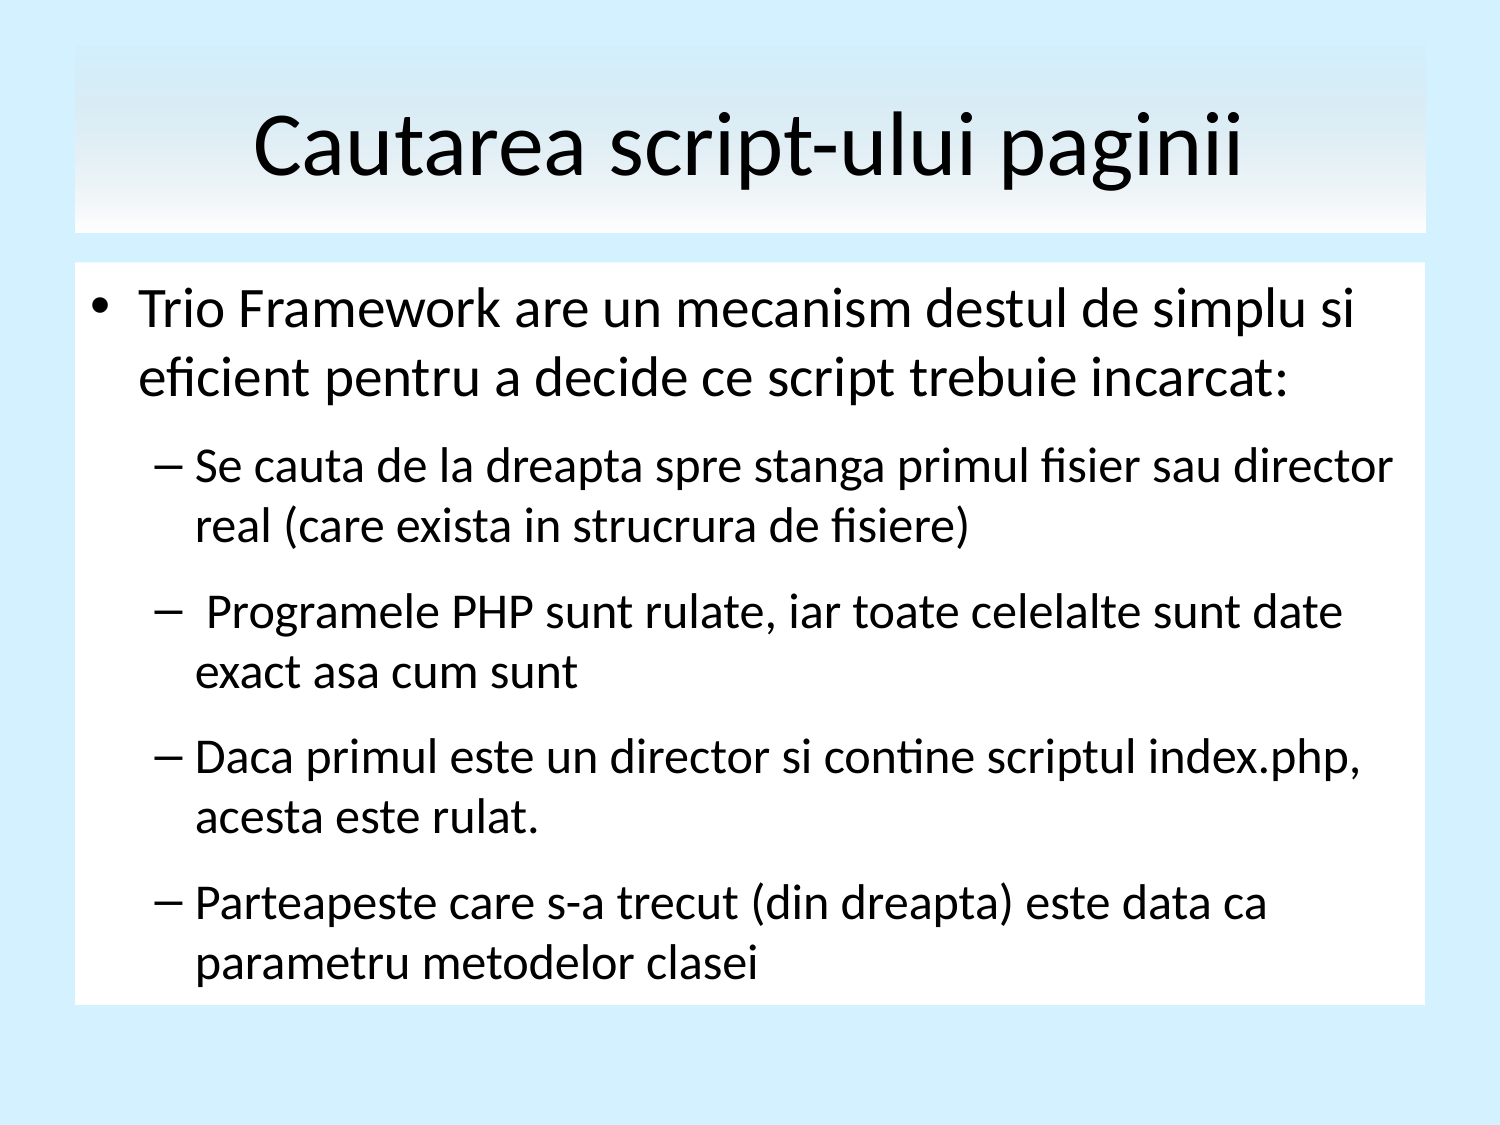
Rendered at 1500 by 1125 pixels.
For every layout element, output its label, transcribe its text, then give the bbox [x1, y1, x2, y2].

title Cautarea script-ului paginii [75, 45, 1425, 233]
list Trio Framework are un mecanism destul de simplu si eficient pentru a decide ce script trebuie incarcat: Se cauta de la dreapta spre stanga primul fisier sau director real (care exista in strucrura de fisiere) Programele PHP sunt rulate, iar toate celelalte sunt date exact asa cum sunt Daca primul este un director si contine scriptul index.php, acesta este rulat. Parteapeste care s-a trecut (din dreapta) este data ca parametru metodelor clasei [75, 262, 1425, 1005]
